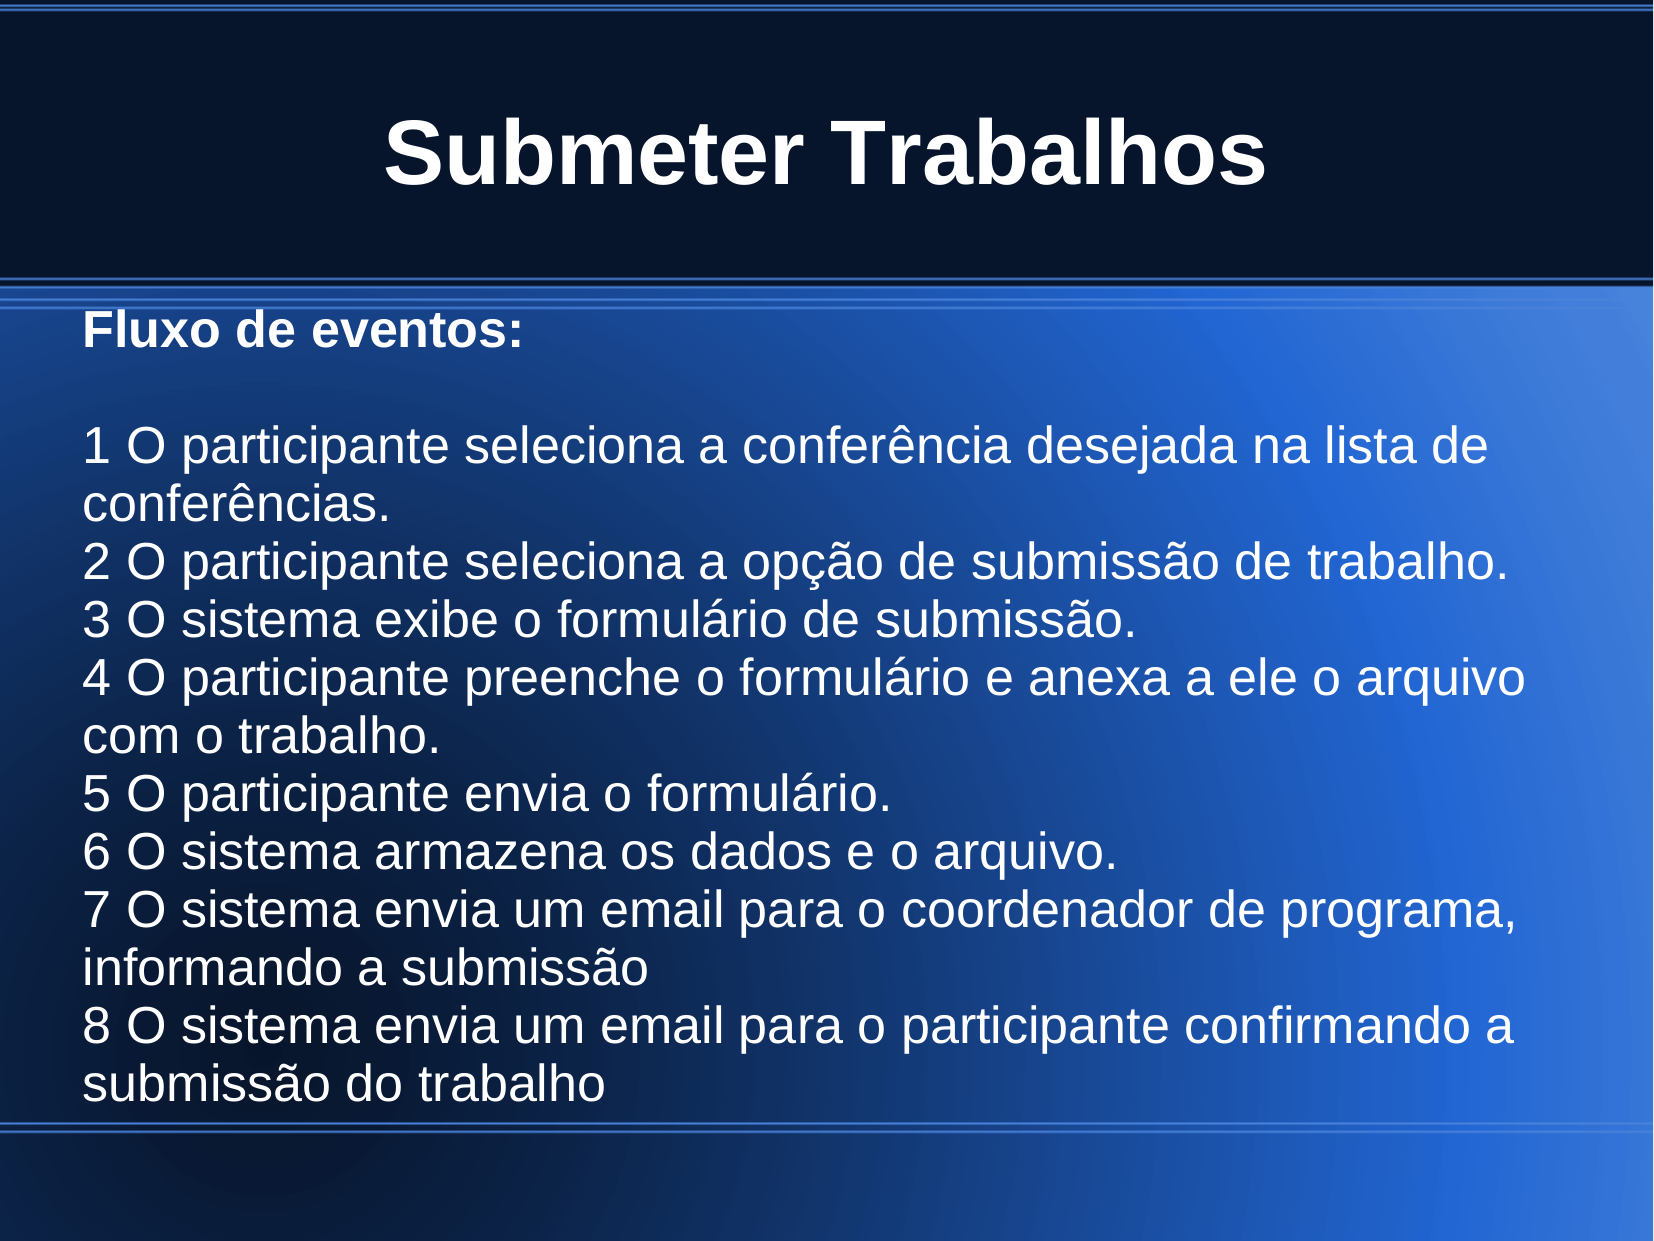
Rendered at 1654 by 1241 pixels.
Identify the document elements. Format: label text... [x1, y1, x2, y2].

subtitle Fluxo de eventos: 1 O participante seleciona a conferência desejada na lista de conferências. 2 O participante seleciona a opção de submissão de trabalho. 3 O sistema exibe o formulário de submissão. 4 O participante preenche o formulário e anexa a ele o arquivo com o trabalho. 5 O participante envia o formulário. 6 O sistema armazena os dados e o arquivo. 7 O sistema envia um email para o coordenador de programa, informando a submissão 8 O sistema envia um email para o participante confirmando a submissão do trabalho [82, 252, 1571, 1160]
picture [0, 0, 1654, 1241]
title Submeter Trabalhos [82, 49, 1571, 252]
